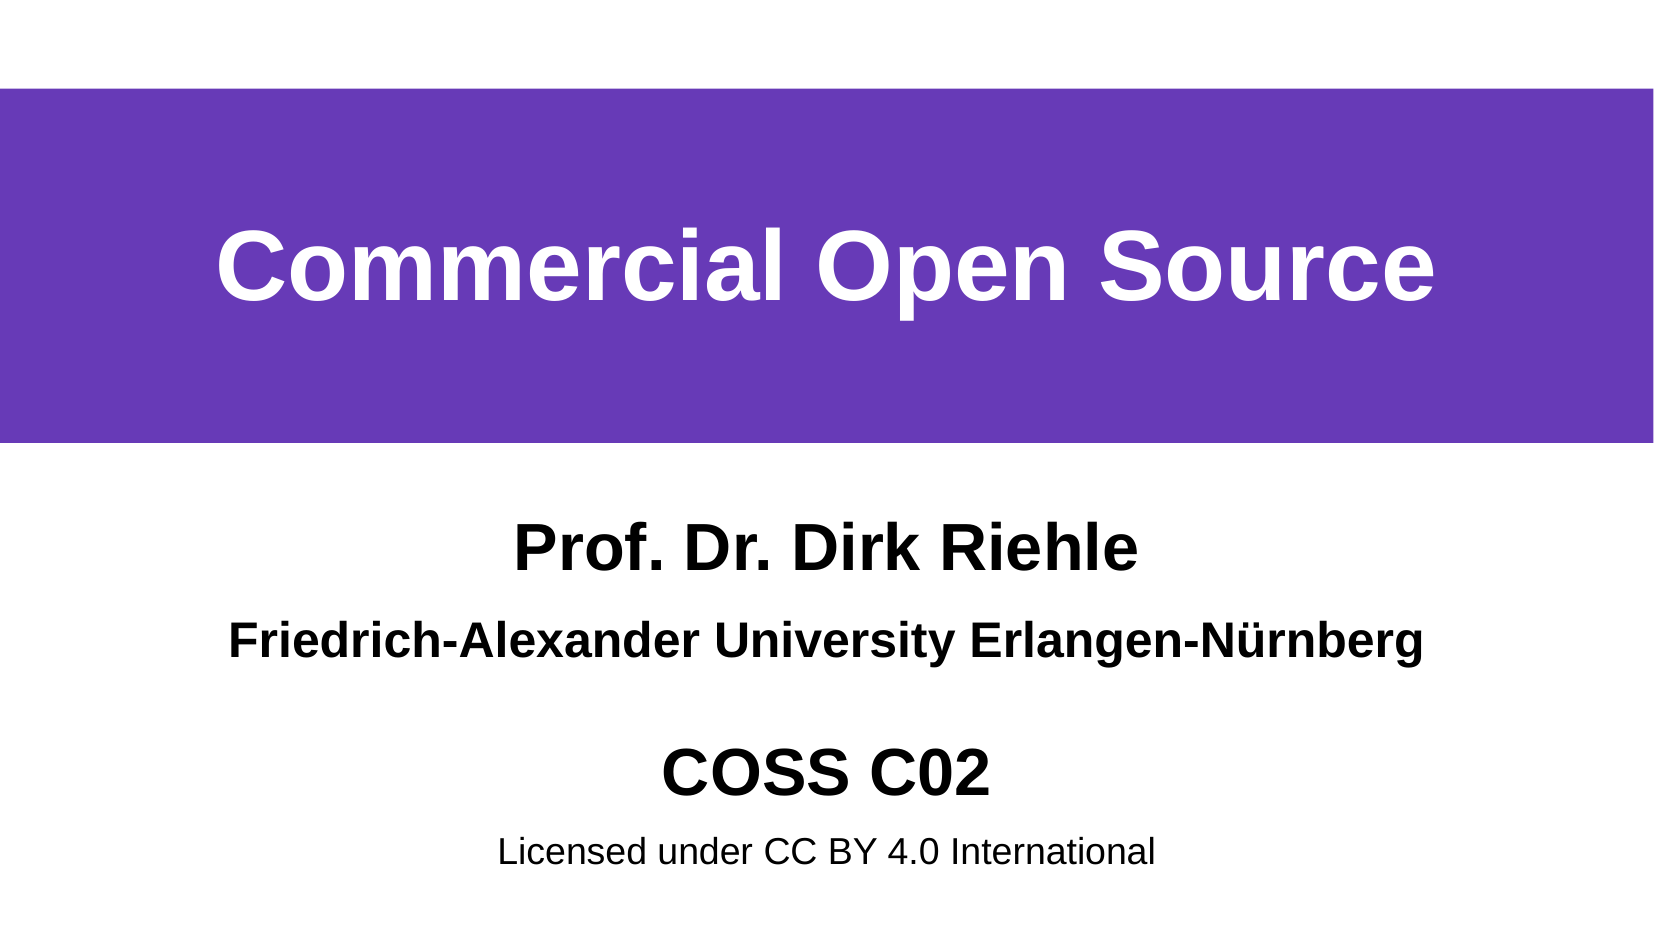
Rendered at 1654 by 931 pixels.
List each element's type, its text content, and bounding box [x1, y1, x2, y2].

subtitle Prof. Dr. Dirk Riehle Friedrich-Alexander University Erlangen-Nürnberg COSS C02 Licensed under CC BY 4.0 International [29, 472, 1625, 886]
title Commercial Open Source [0, 88, 1654, 443]
